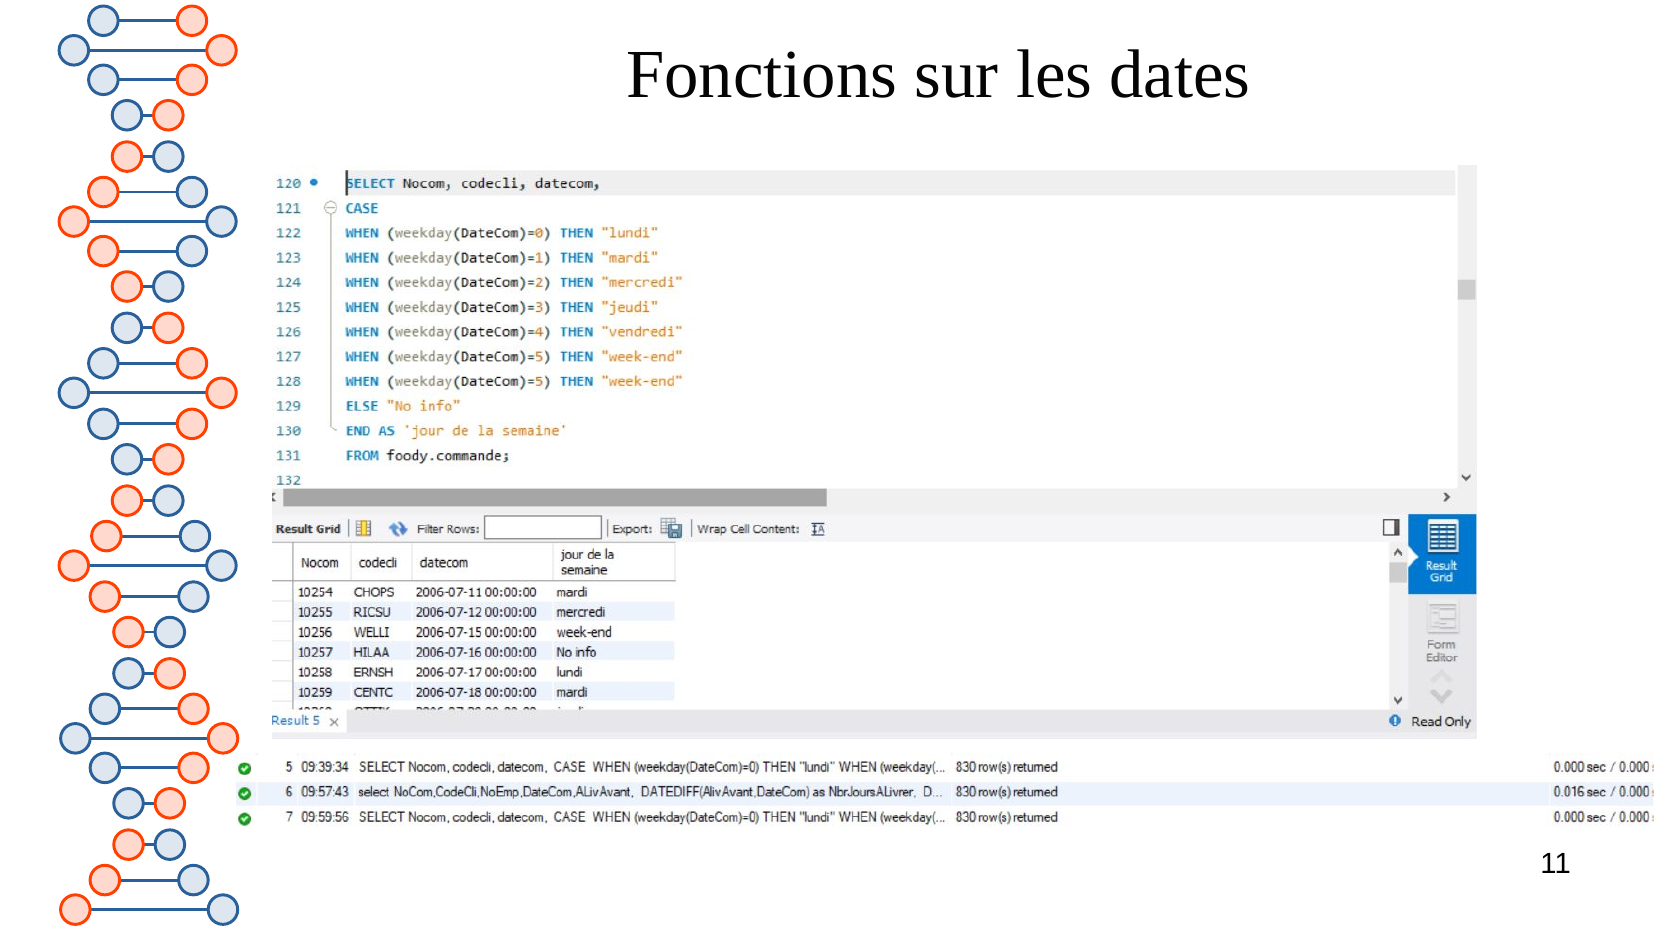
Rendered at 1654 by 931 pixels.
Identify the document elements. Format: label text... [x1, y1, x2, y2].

picture [272, 165, 1477, 739]
picture [236, 753, 1654, 827]
title Fonctions sur les dates [265, 35, 1595, 189]
